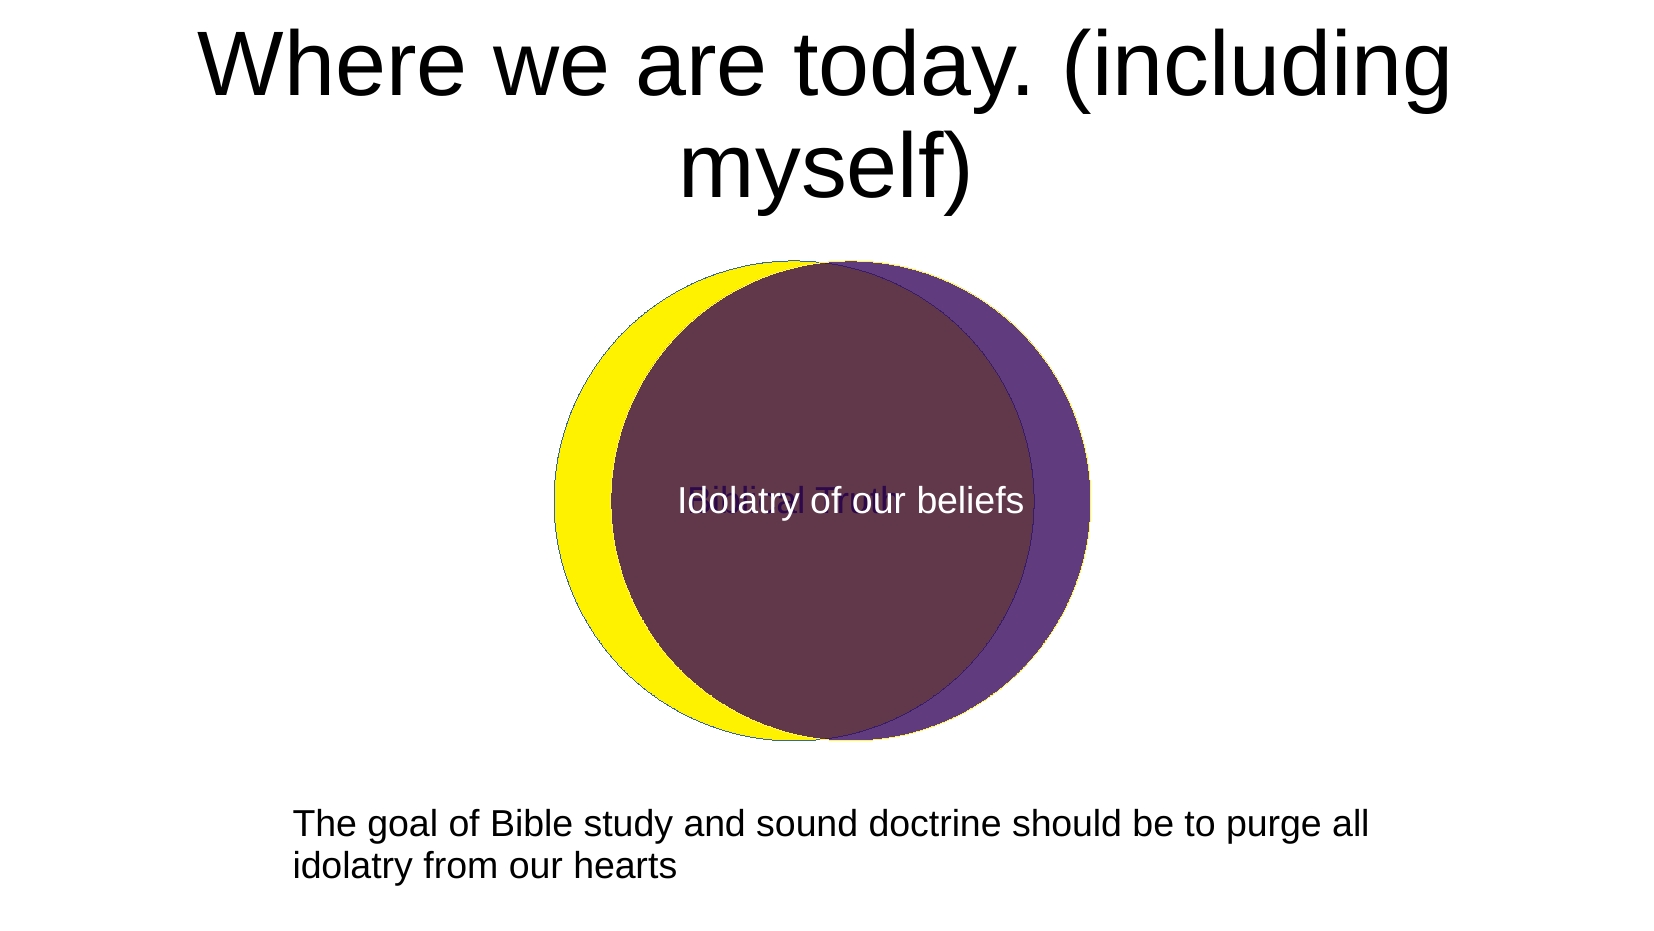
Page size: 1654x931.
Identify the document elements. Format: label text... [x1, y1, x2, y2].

text_box The goal of Bible study and sound doctrine should be to purge all idolatry from our hearts [277, 795, 1396, 894]
text_box Biblical Truth [554, 260, 820, 741]
text_box Idolatry of our beliefs [610, 260, 1091, 741]
title Where we are today. (including myself) [82, 12, 1571, 218]
